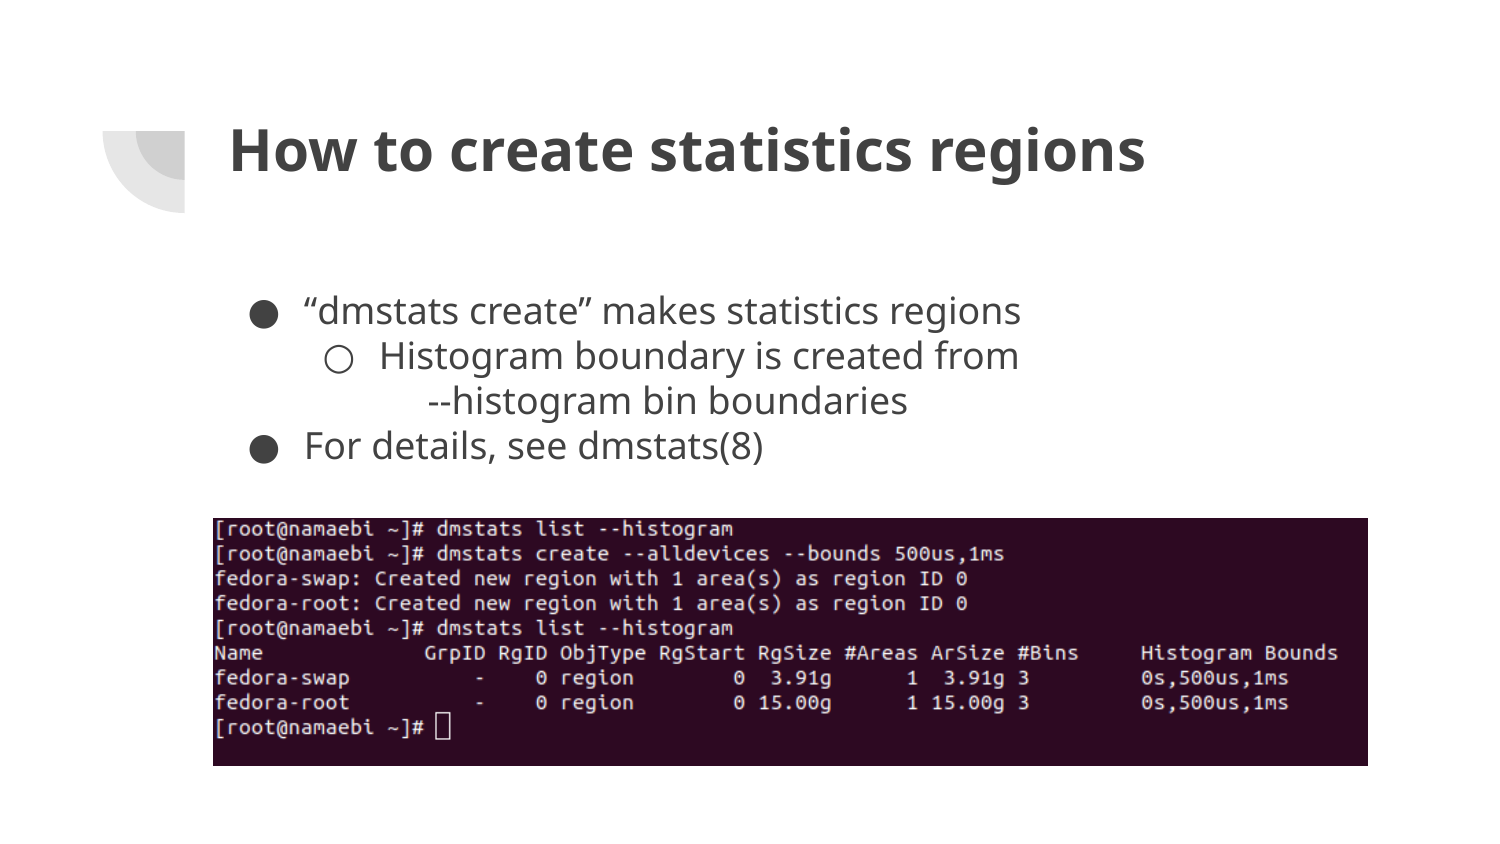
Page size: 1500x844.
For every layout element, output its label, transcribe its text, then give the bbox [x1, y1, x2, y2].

title How to create statistics regions [213, 98, 1368, 263]
list “dmstats create” makes statistics regions Histogram boundary is created from --histogram bin boundaries For details, see dmstats(8) [213, 272, 1368, 518]
picture [213, 518, 1368, 766]
